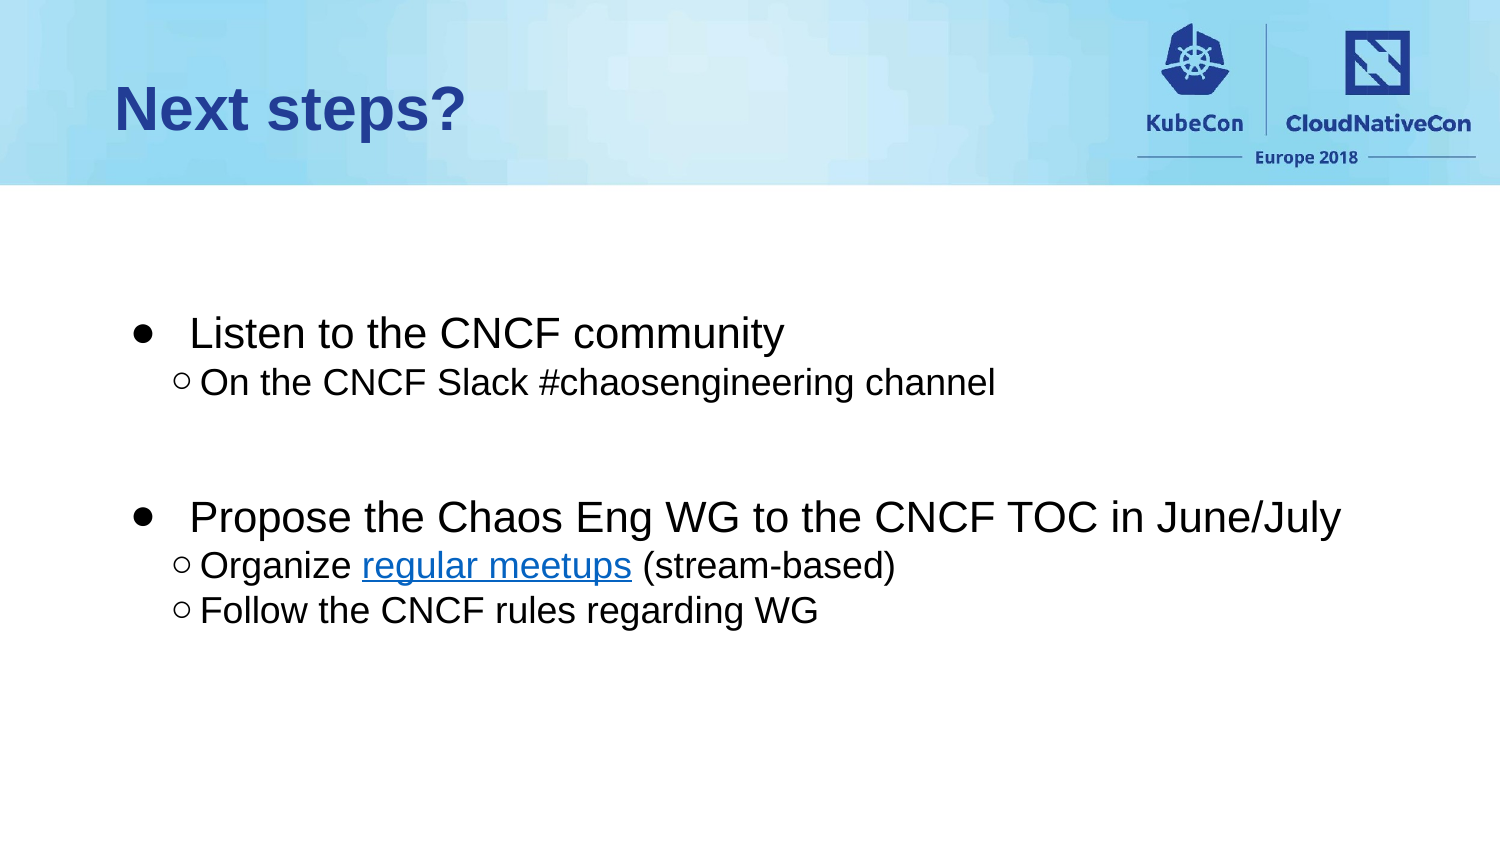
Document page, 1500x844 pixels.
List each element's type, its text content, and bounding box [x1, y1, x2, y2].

list Listen to the CNCF community On the CNCF Slack #chaosengineering channel Propose the Chaos Eng WG to the CNCF TOC in June/July Organize regular meetups (stream-based) Follow the CNCF rules regarding WG [103, 224, 1397, 760]
title Next steps? [103, 23, 1397, 187]
picture [0, 0, 1500, 844]
